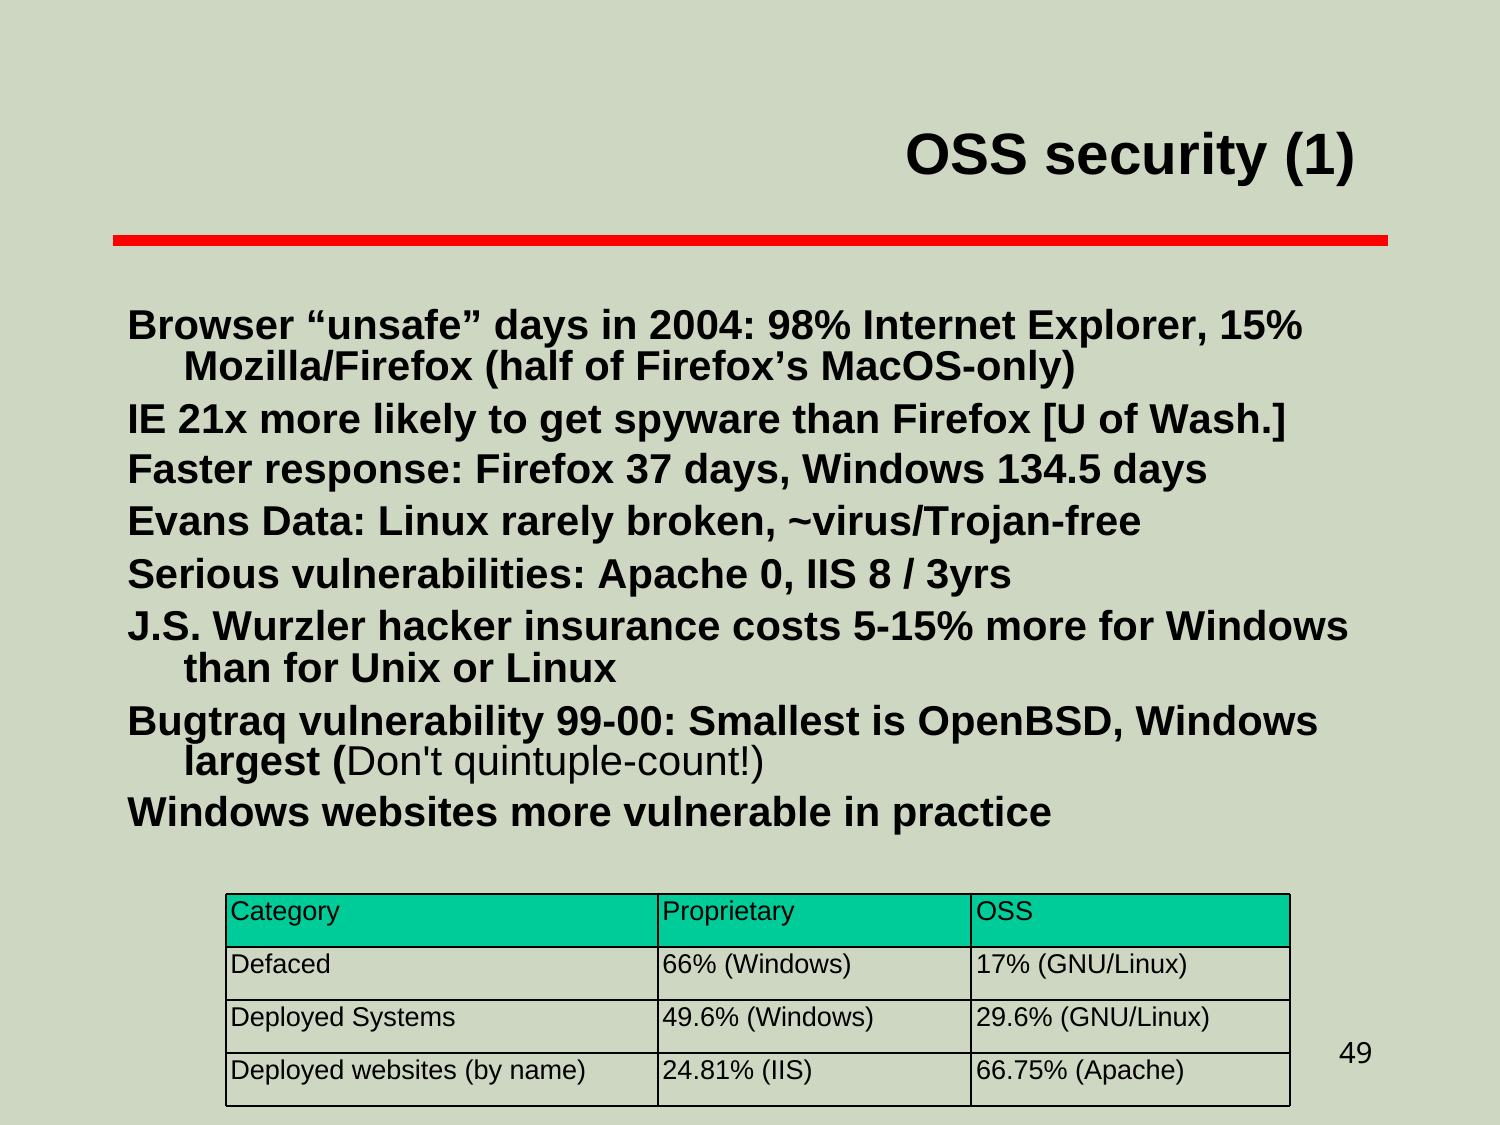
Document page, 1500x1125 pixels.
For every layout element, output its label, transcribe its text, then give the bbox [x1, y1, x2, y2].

text_box 49.6% (Windows) [659, 1001, 970, 1052]
text_box 17% (GNU/Linux) [972, 948, 1289, 999]
text_box Deployed websites (by name) [227, 1054, 657, 1105]
text_box 29.6% (GNU/Linux) [972, 1001, 1289, 1052]
text_box Deployed Systems [227, 1001, 657, 1052]
title OSS security (1) [337, 85, 1388, 224]
text_box OSS [972, 895, 1289, 946]
text_box Category [227, 895, 657, 946]
text_box 66.75% (Apache) [972, 1054, 1289, 1105]
text_box 24.81% (IIS) [659, 1054, 970, 1105]
text_box 66% (Windows) [659, 948, 970, 999]
text_box Defaced [227, 948, 657, 999]
list Browser “unsafe” days in 2004: 98% Internet Explorer, 15% Mozilla/Firefox (half of Firefox’s MacOS-only) IE 21x more likely to get spyware than Firefox [U of Wash.] Faster response: Firefox 37 days, Windows 134.5 days Evans Data: Linux rarely broken, ~virus/Trojan-free Serious vulnerabilities: Apache 0, IIS 8 / 3yrs J.S. Wurzler hacker insurance costs 5-15% more for Windows than for Unix or Linux Bugtraq vulnerability 99-00: Smallest is OpenBSD, Windows largest (Don't quintuple-count!) Windows websites more vulnerable in practice [112, 299, 1388, 894]
text_box Proprietary [659, 895, 970, 946]
